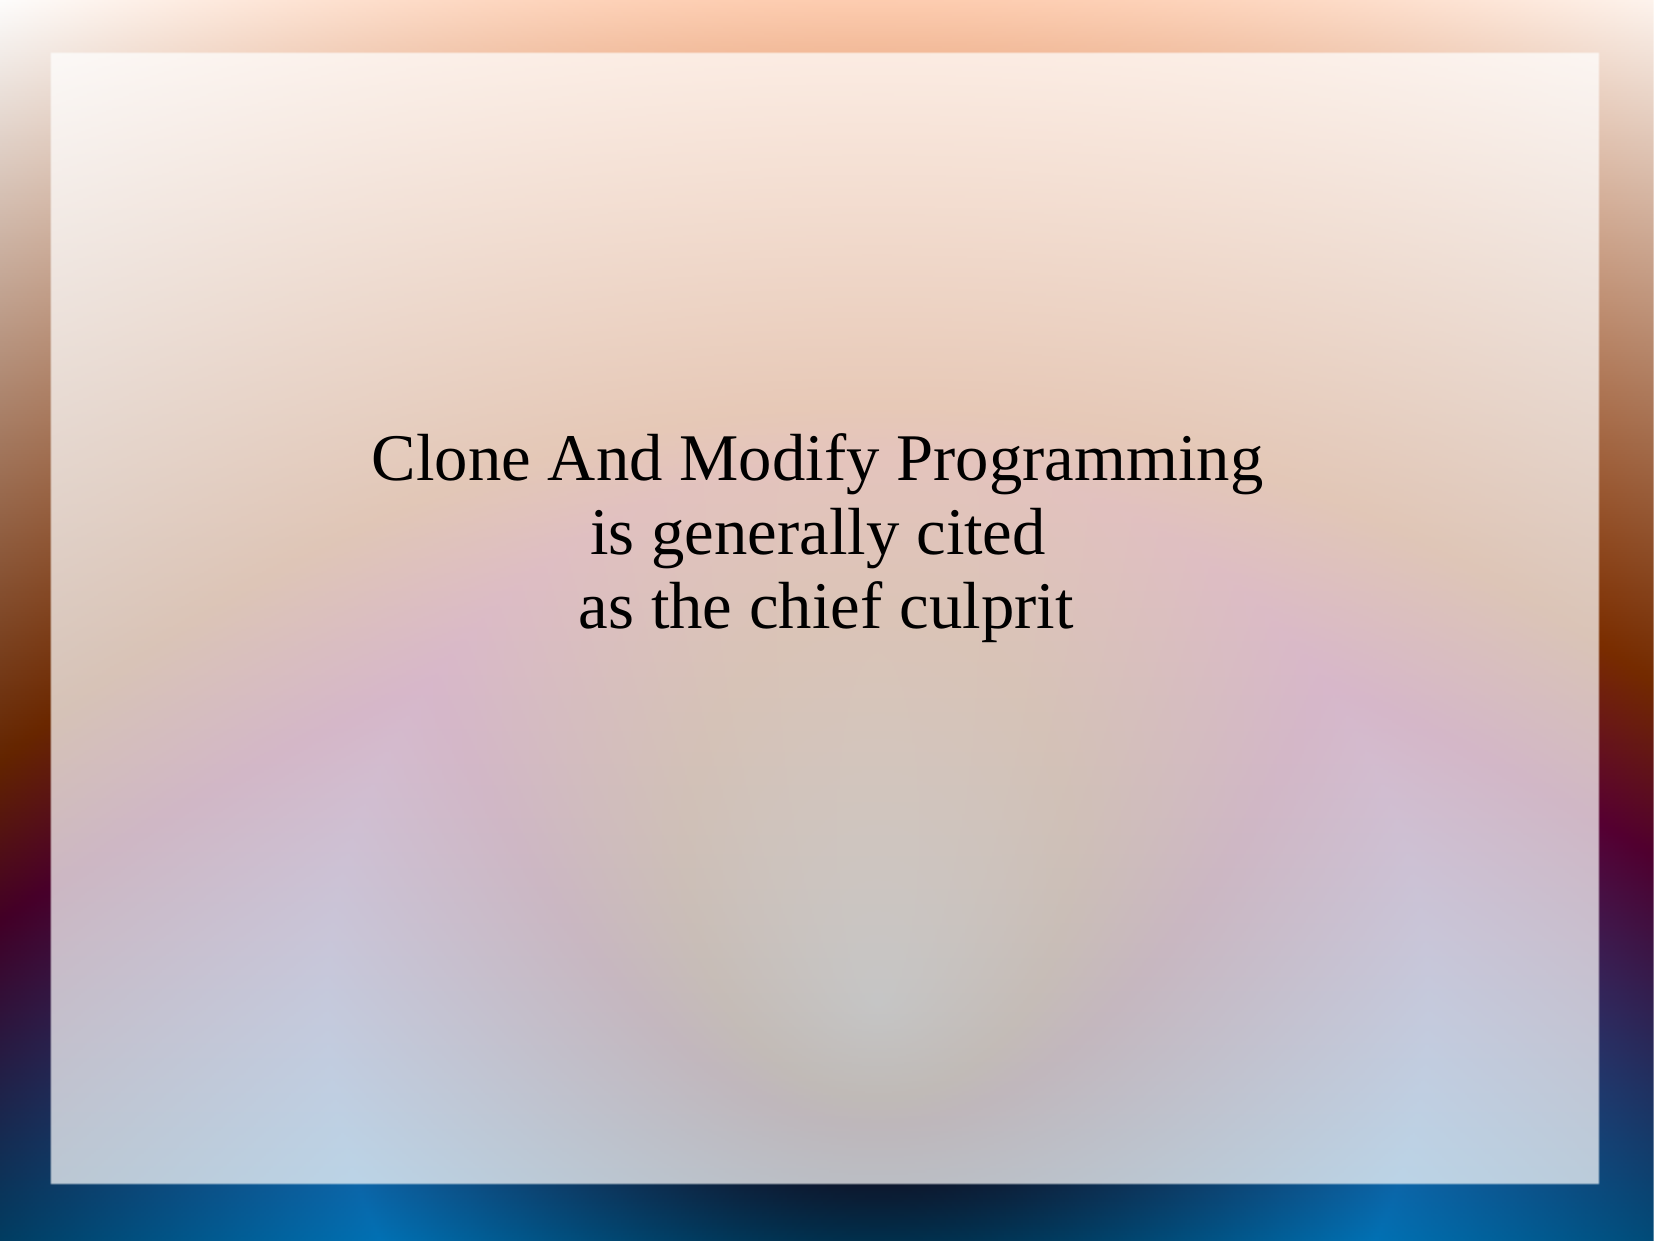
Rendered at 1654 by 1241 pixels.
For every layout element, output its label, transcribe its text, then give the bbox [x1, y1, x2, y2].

picture [0, 0, 1654, 1241]
subtitle Clone And Modify Programming is generally cited as the chief culprit [82, 55, 1571, 1010]
